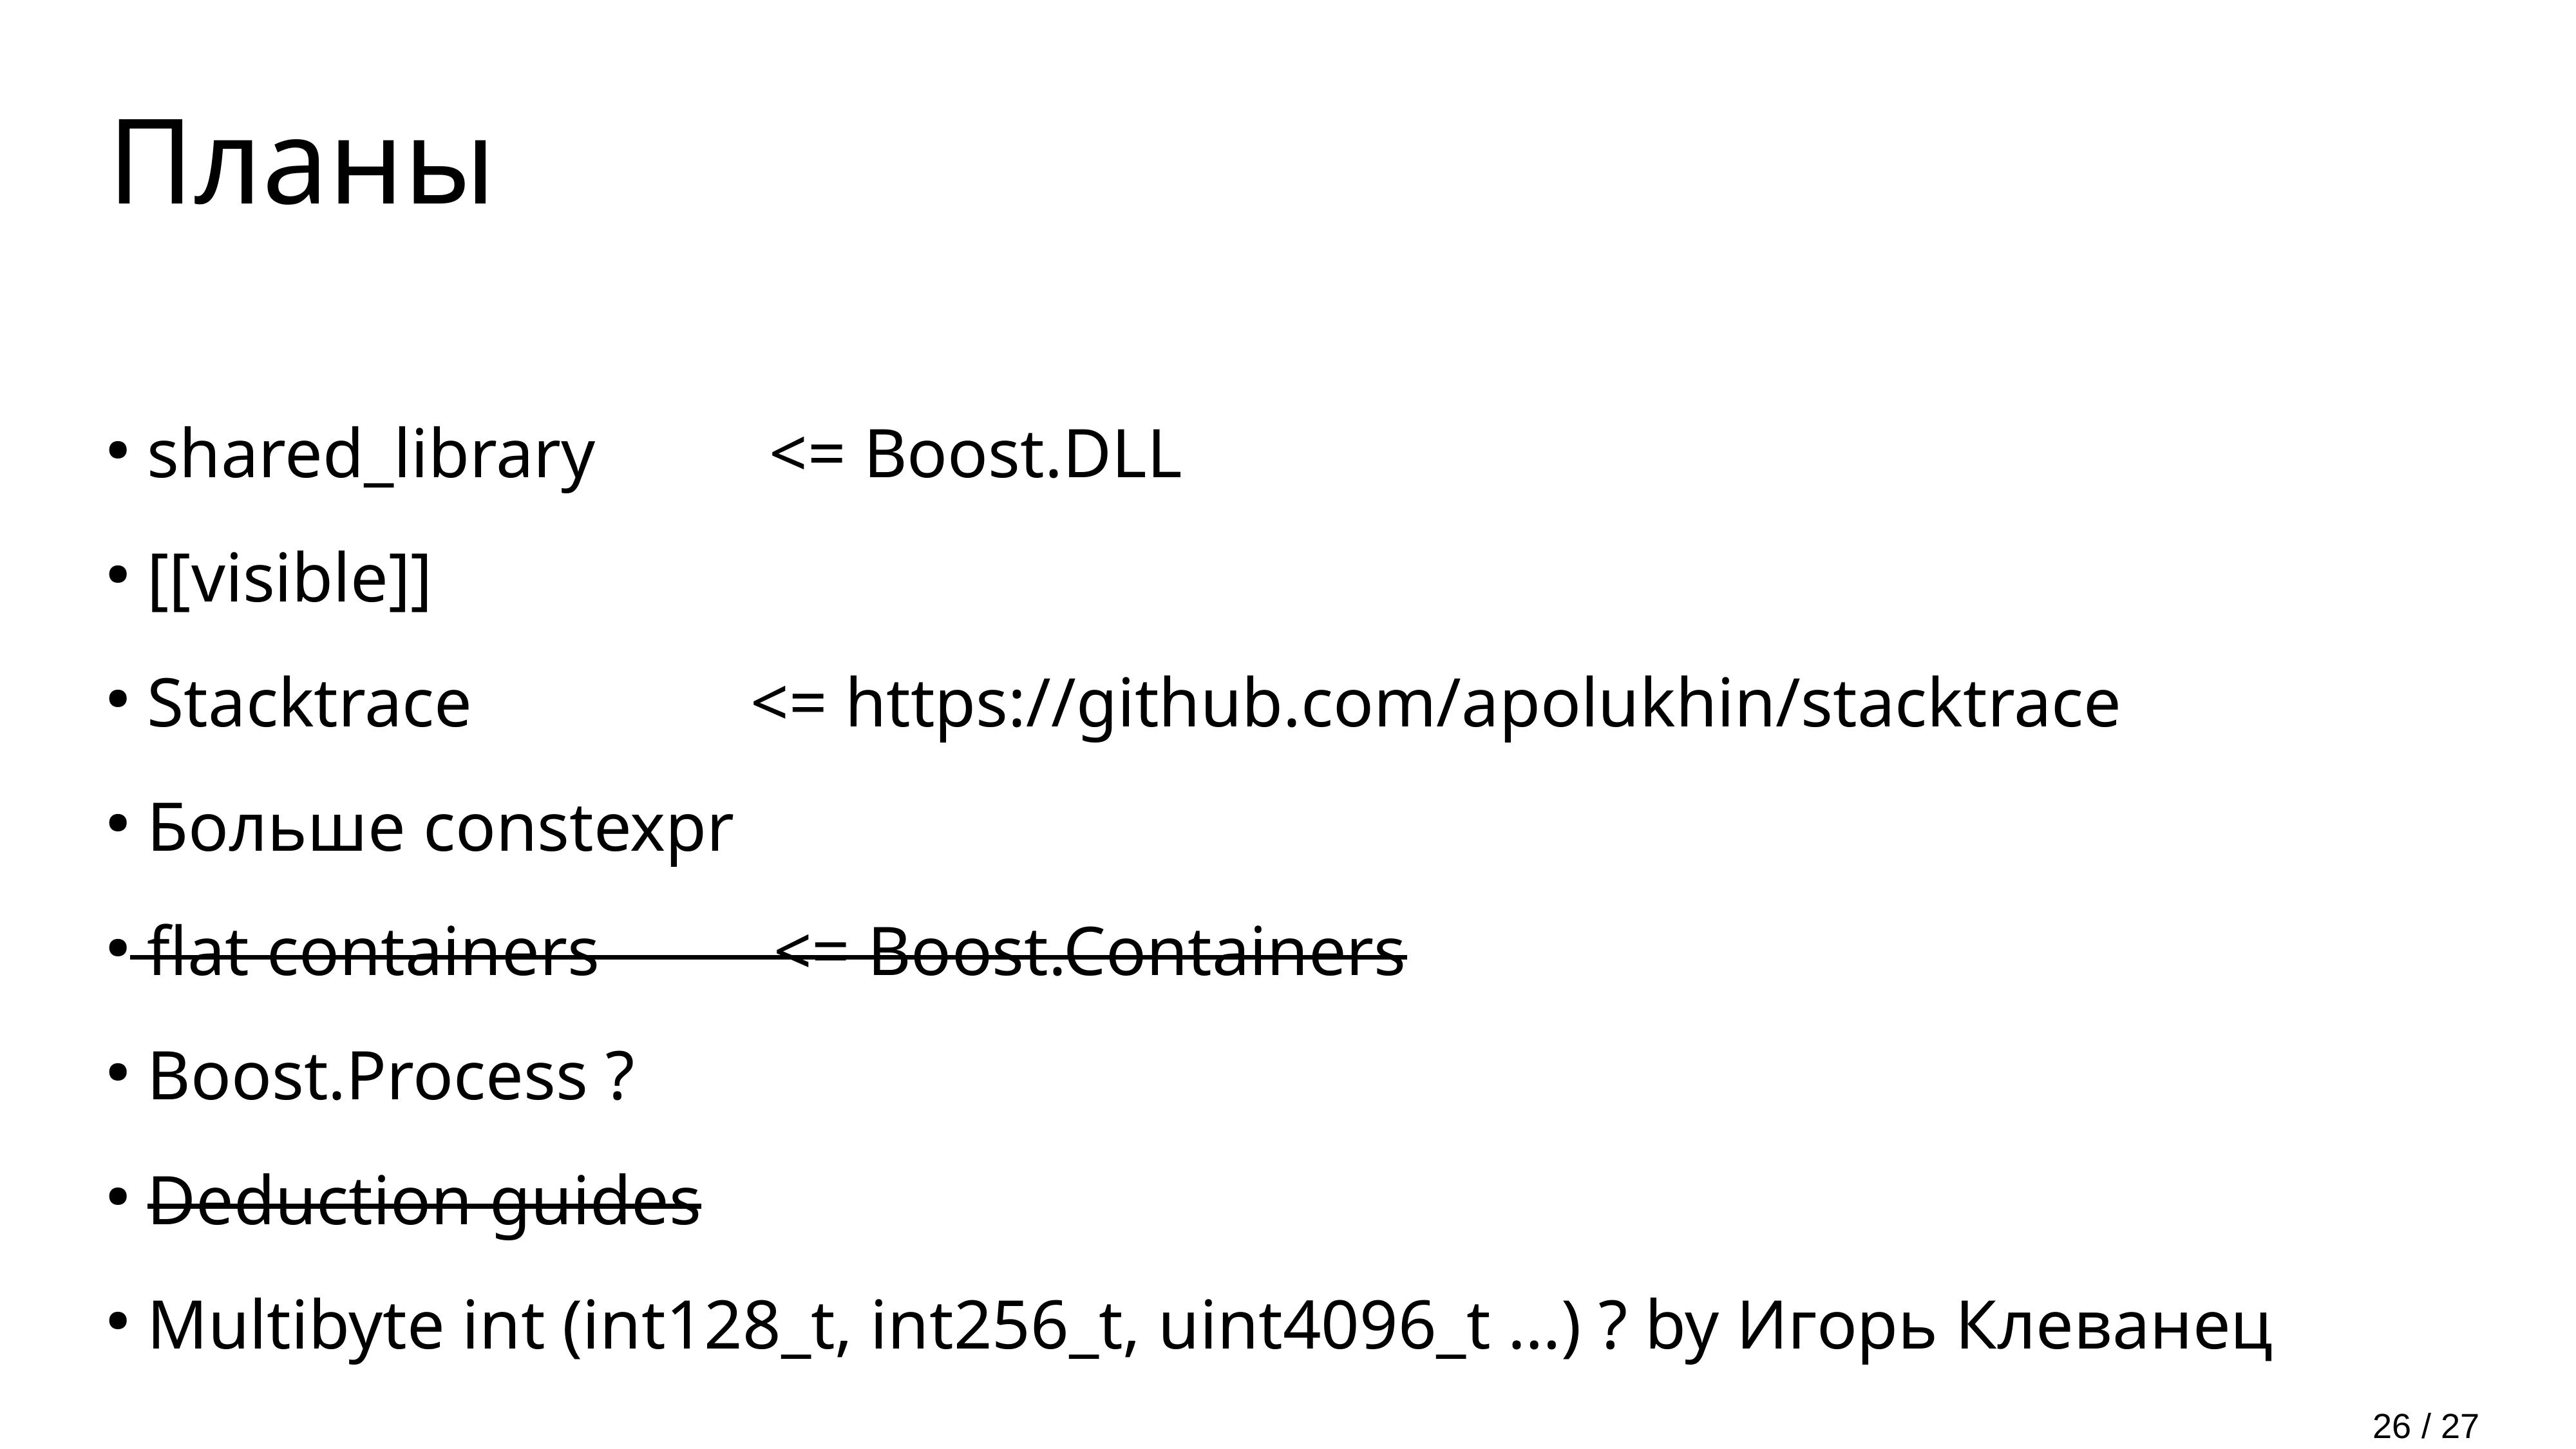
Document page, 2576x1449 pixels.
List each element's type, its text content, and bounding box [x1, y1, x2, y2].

text_box <number> / 27 [2363, 1402, 2576, 1449]
title Планы [108, 80, 2468, 242]
text_box shared_library <= Boost.DLL [[visible]] Stacktrace <= https://github.com/apolukhin/stacktrace Больше constexpr flat containers <= Boost.Containers Boost.Process ? Deduction guides Multibyte int (int128_t, int256_t, uint4096_t …) ? by Игорь Клеванец [96, 387, 2512, 1442]
